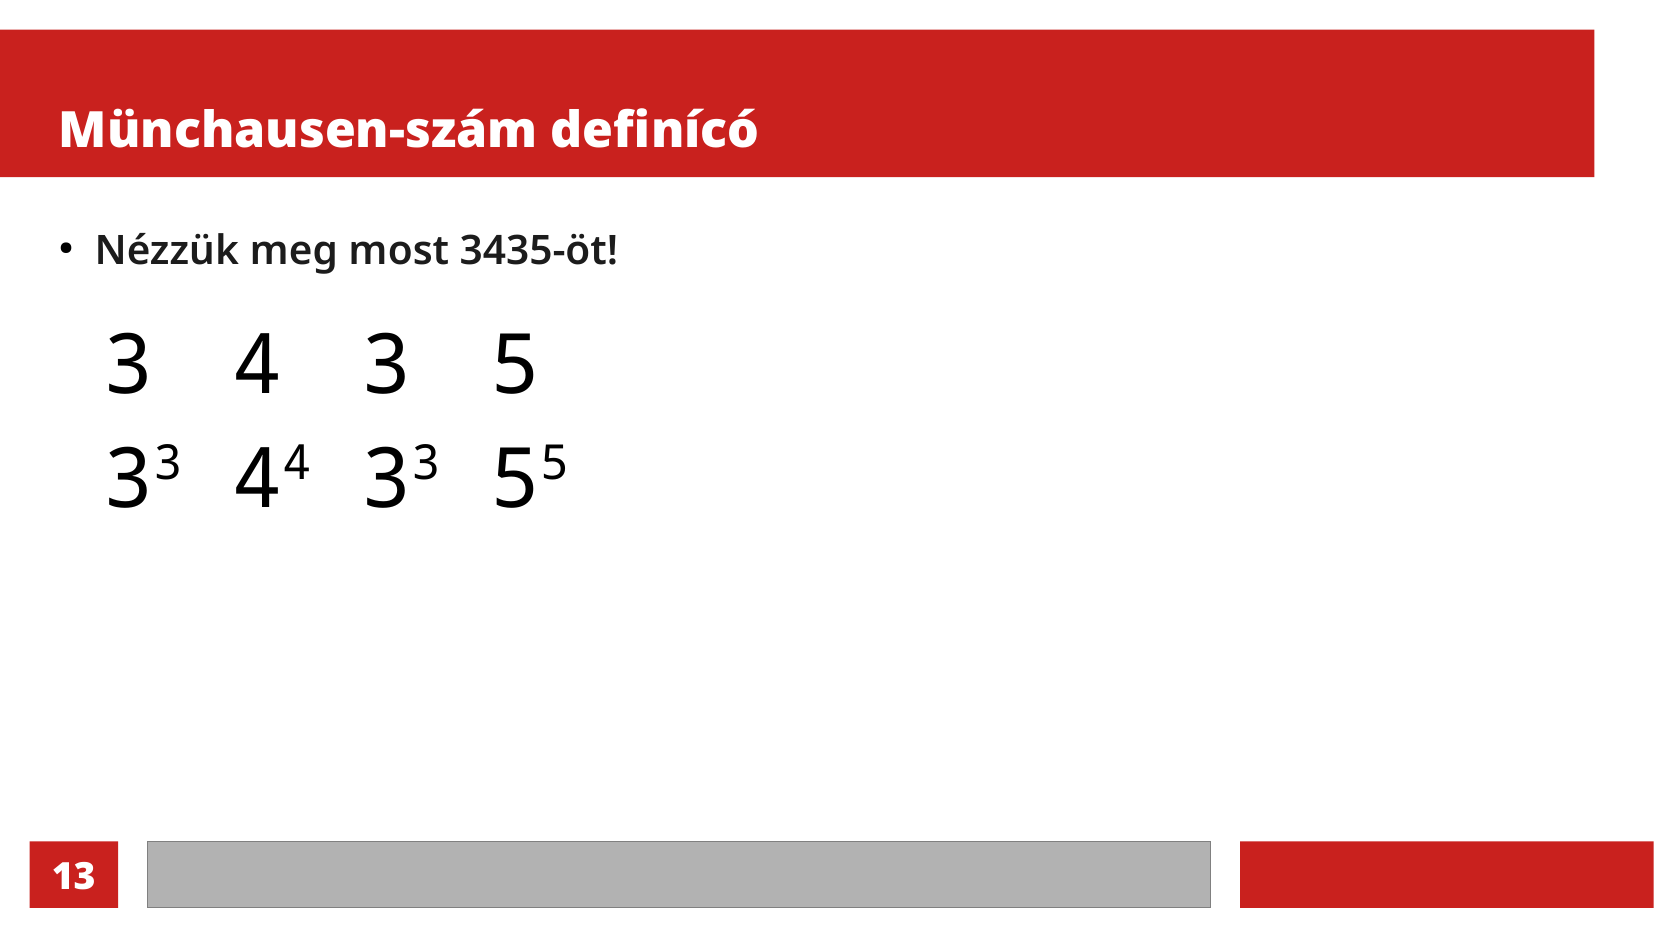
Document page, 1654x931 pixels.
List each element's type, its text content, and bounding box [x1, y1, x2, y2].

text_box 3 4 3 5 33 44 33 55 [88, 297, 1625, 815]
title Münchausen-szám definícó [59, 44, 1595, 163]
list Nézzük meg most 3435-öt! [59, 221, 1565, 532]
